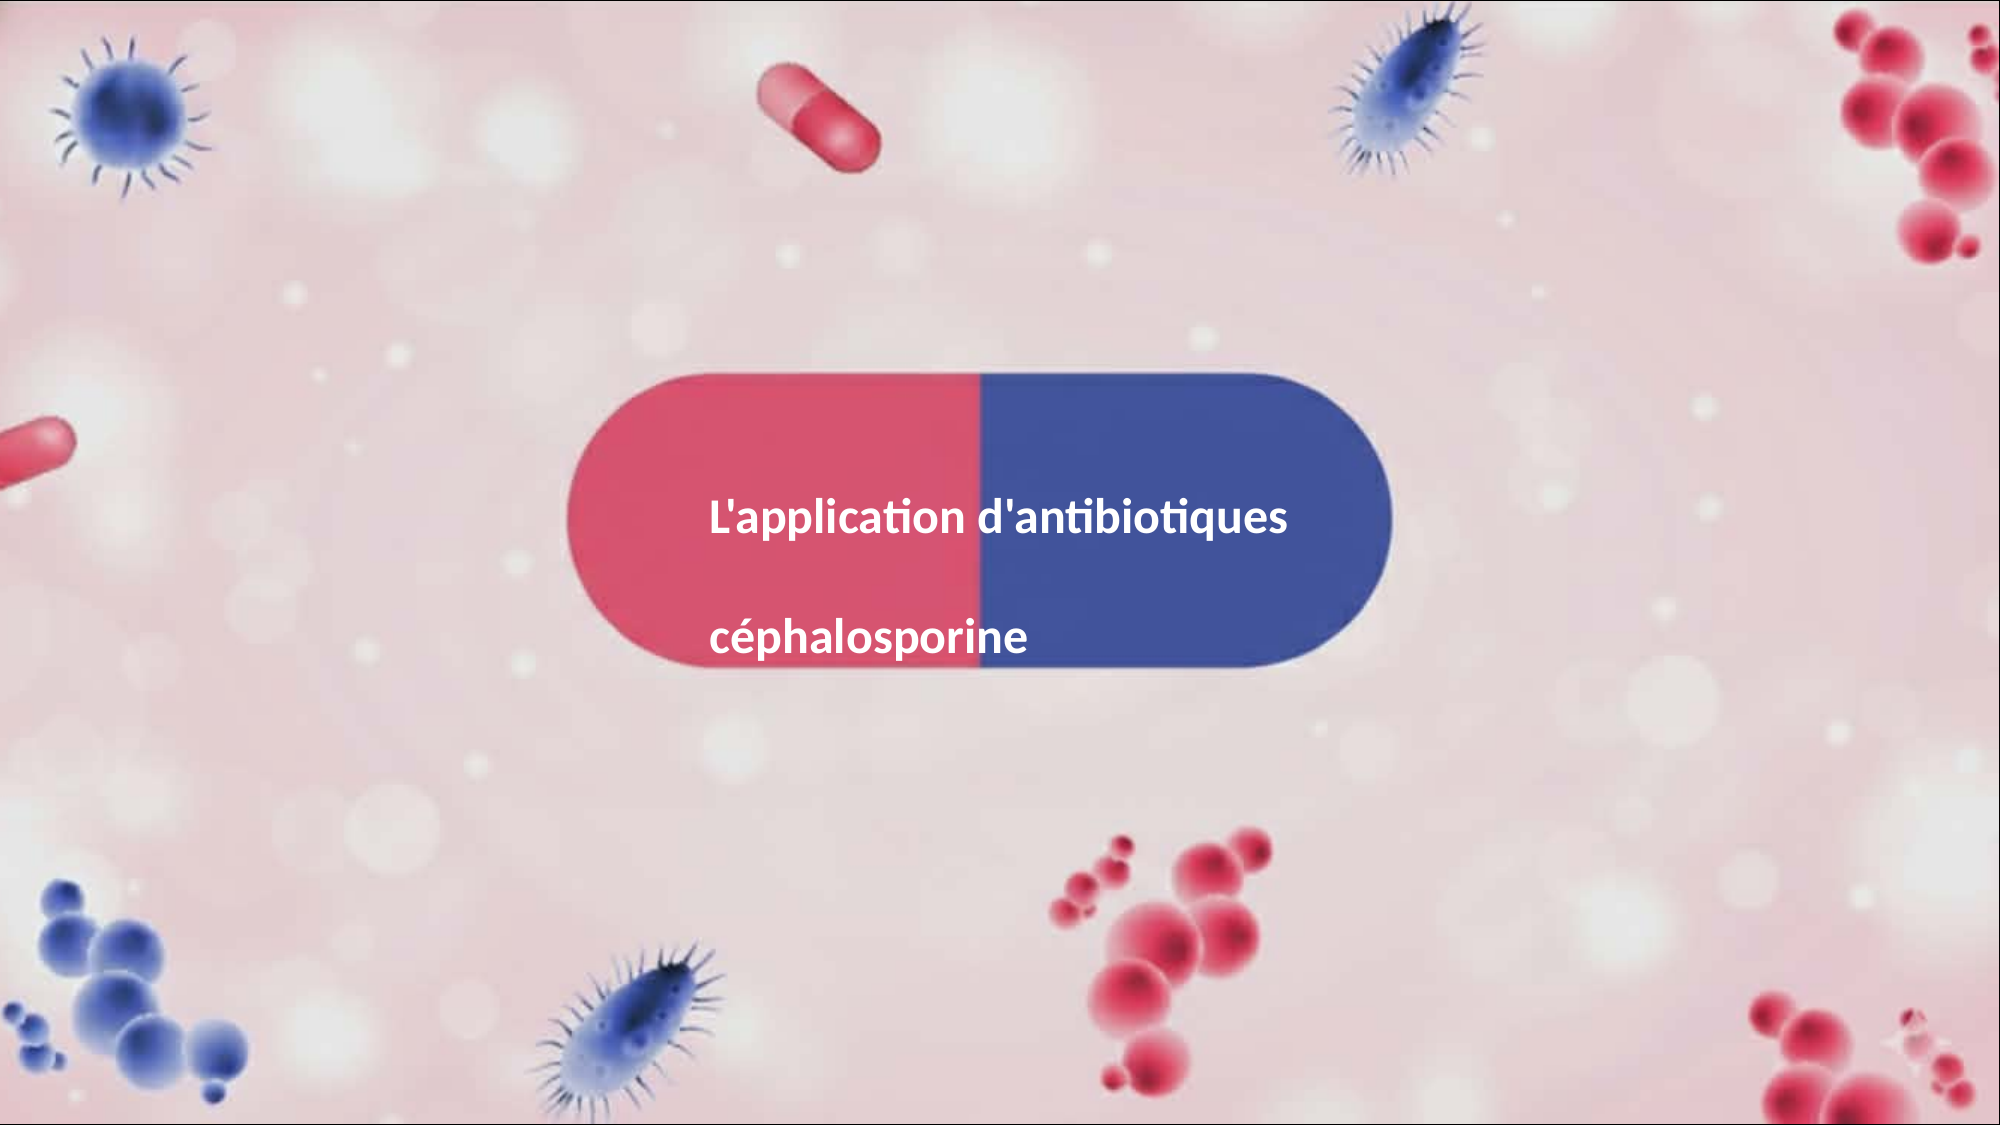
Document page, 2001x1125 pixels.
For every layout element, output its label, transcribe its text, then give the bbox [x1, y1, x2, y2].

picture [0, 0, 2000, 1125]
text_box L'application d'antibiotiques céphalosporine [694, 475, 1500, 671]
